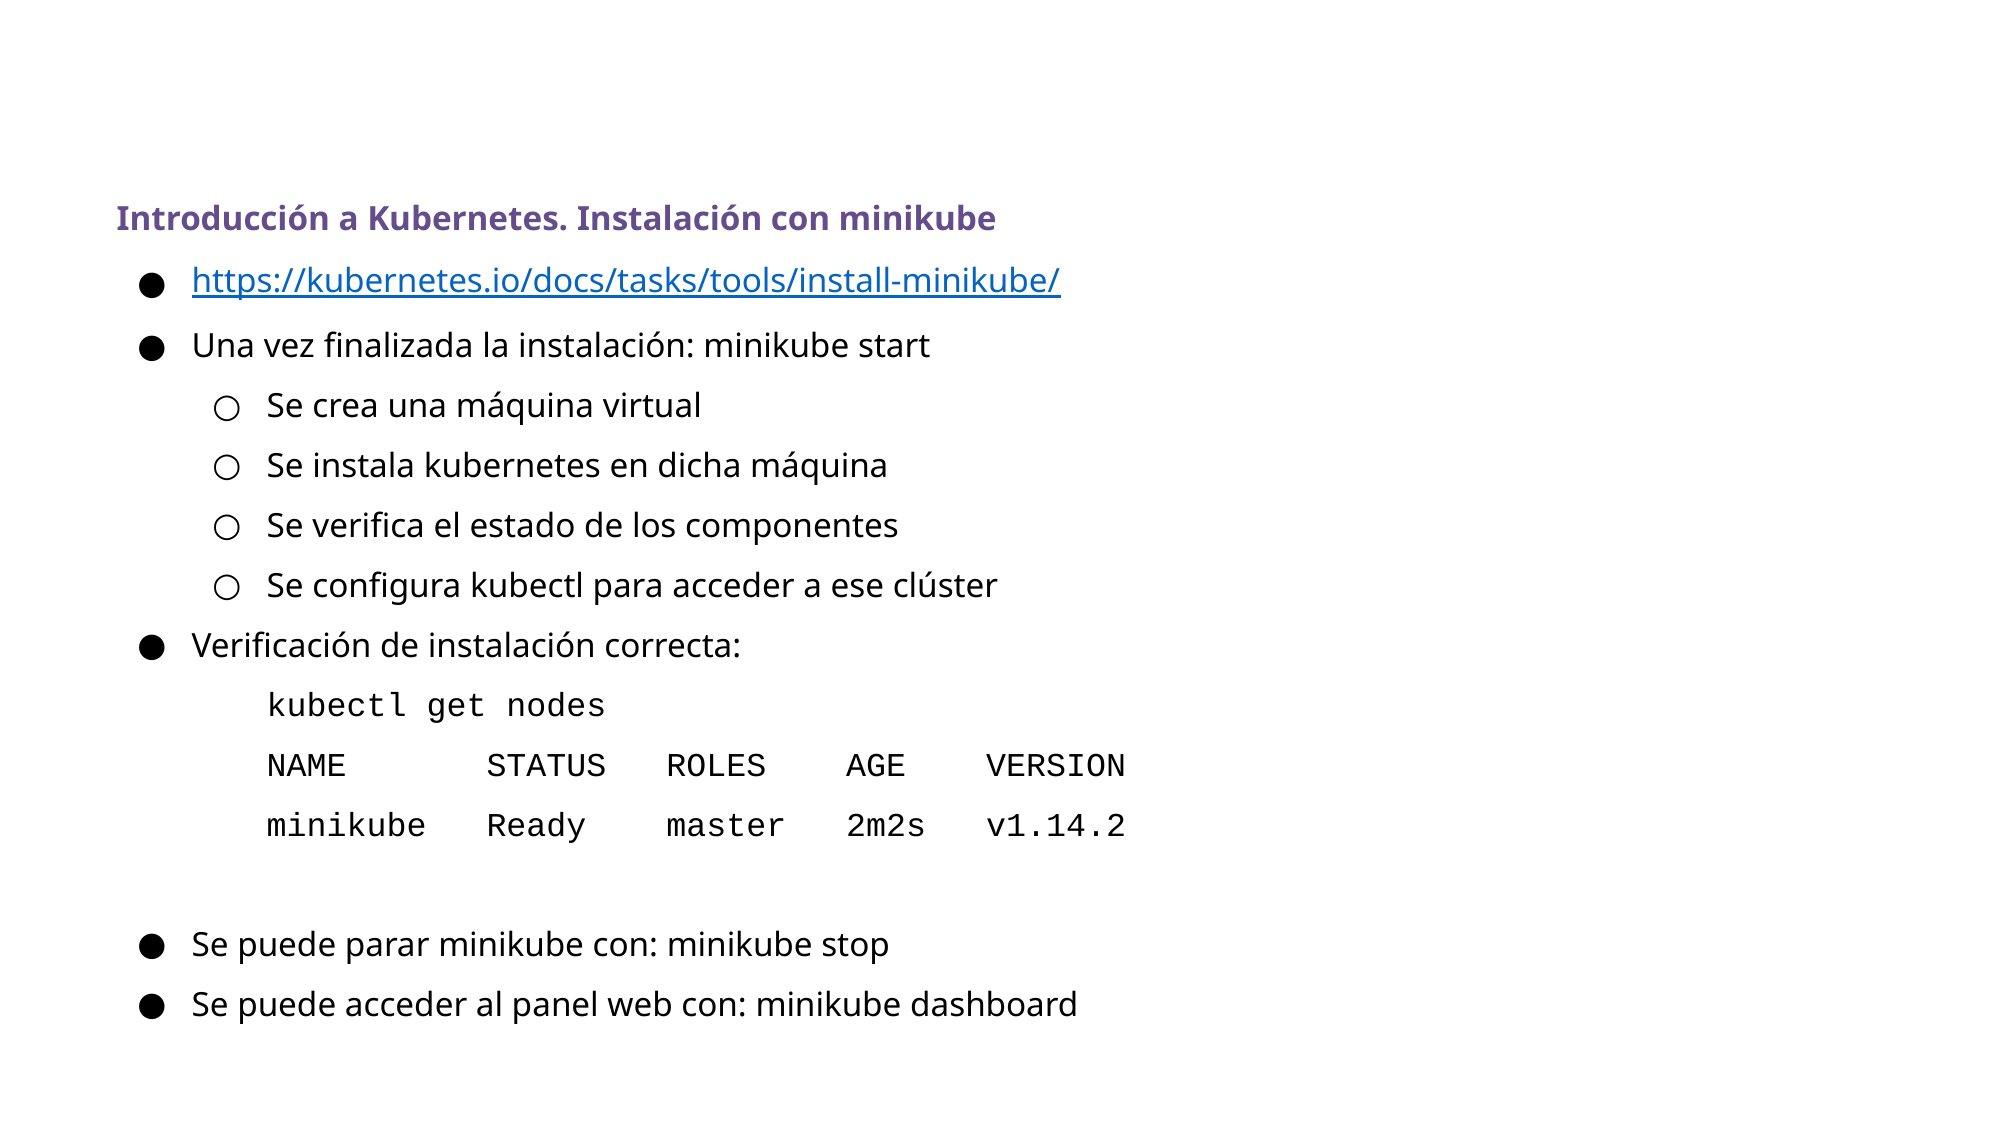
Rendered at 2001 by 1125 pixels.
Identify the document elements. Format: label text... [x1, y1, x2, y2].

text_box Introducción a Kubernetes. Instalación con minikube https://kubernetes.io/docs/tasks/tools/install-minikube/ Una vez finalizada la instalación: minikube start Se crea una máquina virtual Se instala kubernetes en dicha máquina Se verifica el estado de los componentes Se configura kubectl para acceder a ese clúster Verificación de instalación correcta: kubectl get nodes NAME STATUS ROLES AGE VERSION minikube Ready master 2m2s v1.14.2 Se puede parar minikube con: minikube stop Se puede acceder al panel web con: minikube dashboard [101, 169, 1977, 382]
